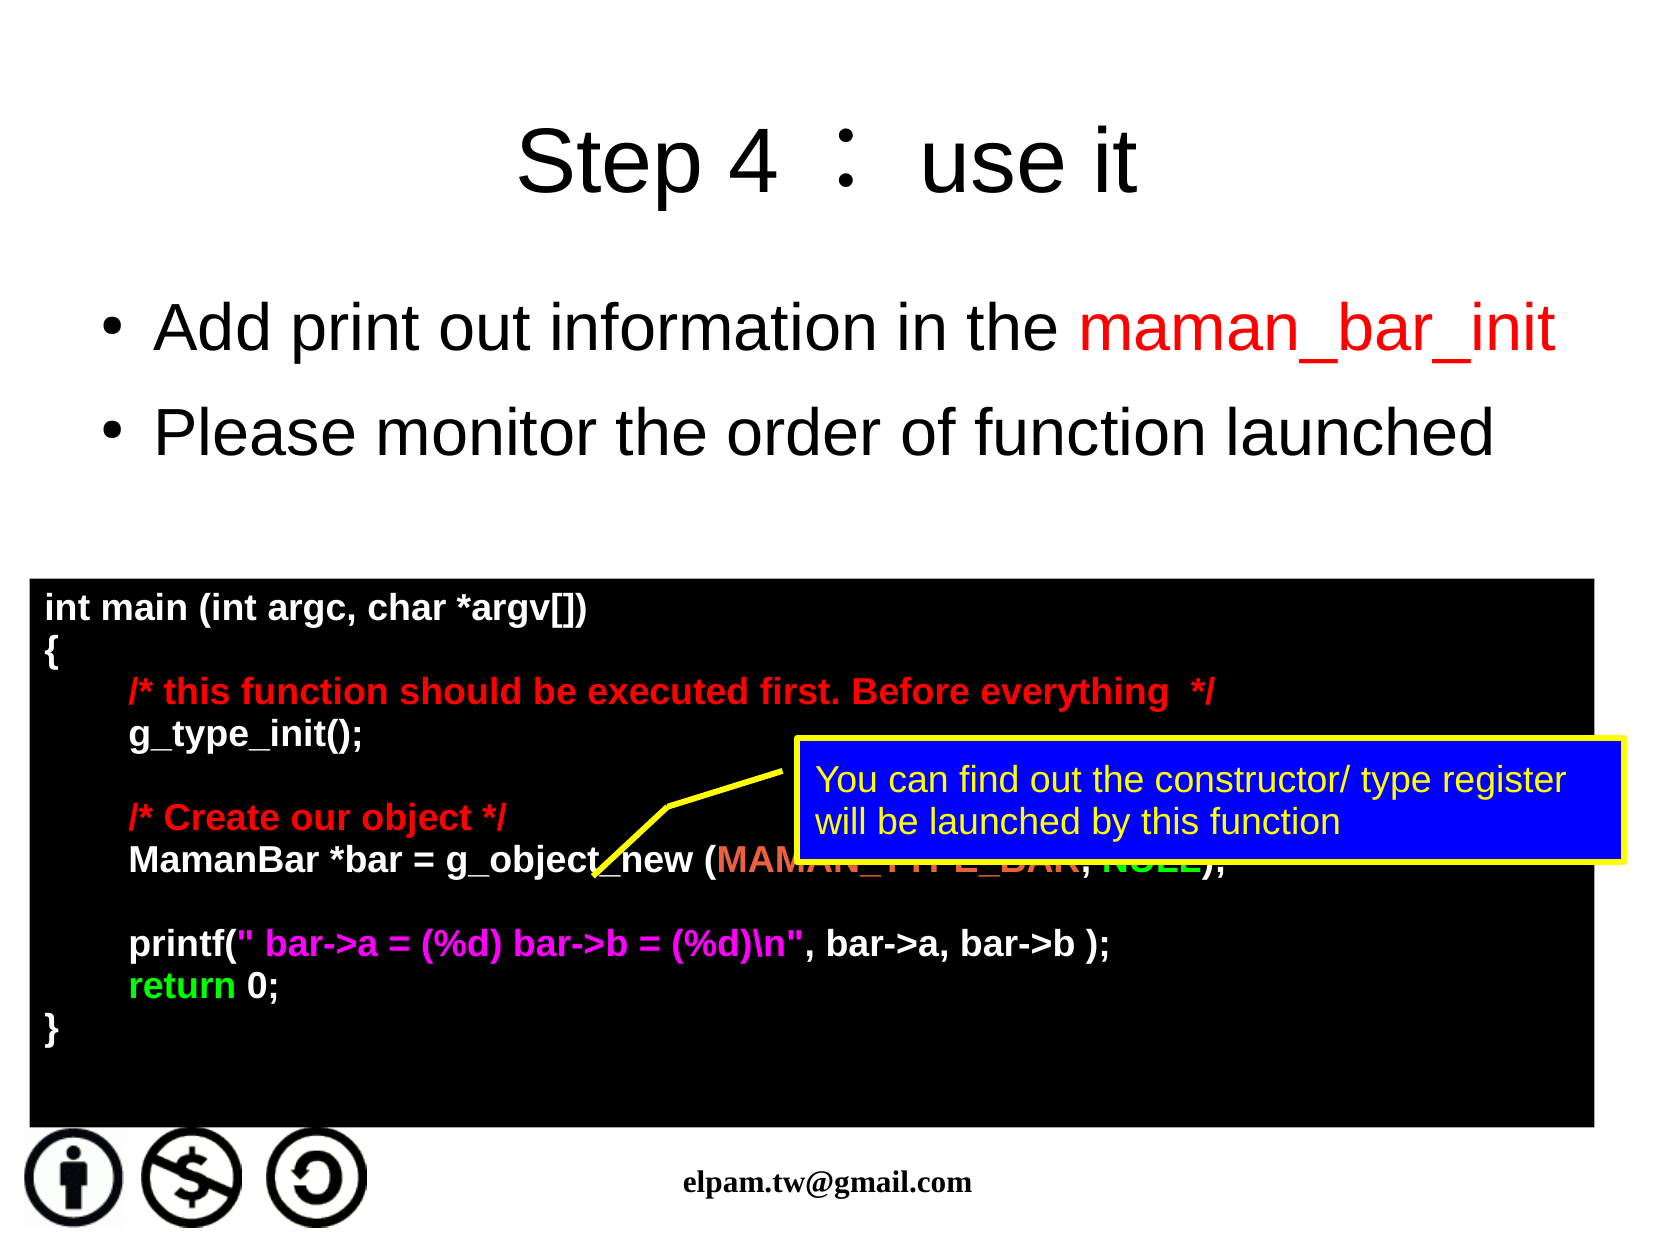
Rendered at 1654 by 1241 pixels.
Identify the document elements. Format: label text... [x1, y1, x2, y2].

picture [23, 1127, 124, 1228]
title Step 4：use it [82, 56, 1571, 250]
text_box int main (int argc, char *argv[]) { /* this function should be executed first. Before everything */ g_type_init(); /* Create our object */ MamanBar *bar = g_object_new (MAMAN_TYPE_BAR, NULL); printf(" bar->a = (%d) bar->b = (%d)\n", bar->a, bar->b ); return 0; } [29, 578, 1595, 1128]
picture [141, 1128, 242, 1228]
list Add print out information in the maman_bar_init Please monitor the order of function launched [82, 290, 1571, 578]
text_box You can find out the constructor/ type register will be launched by this function [797, 738, 1624, 862]
picture [266, 1128, 367, 1228]
